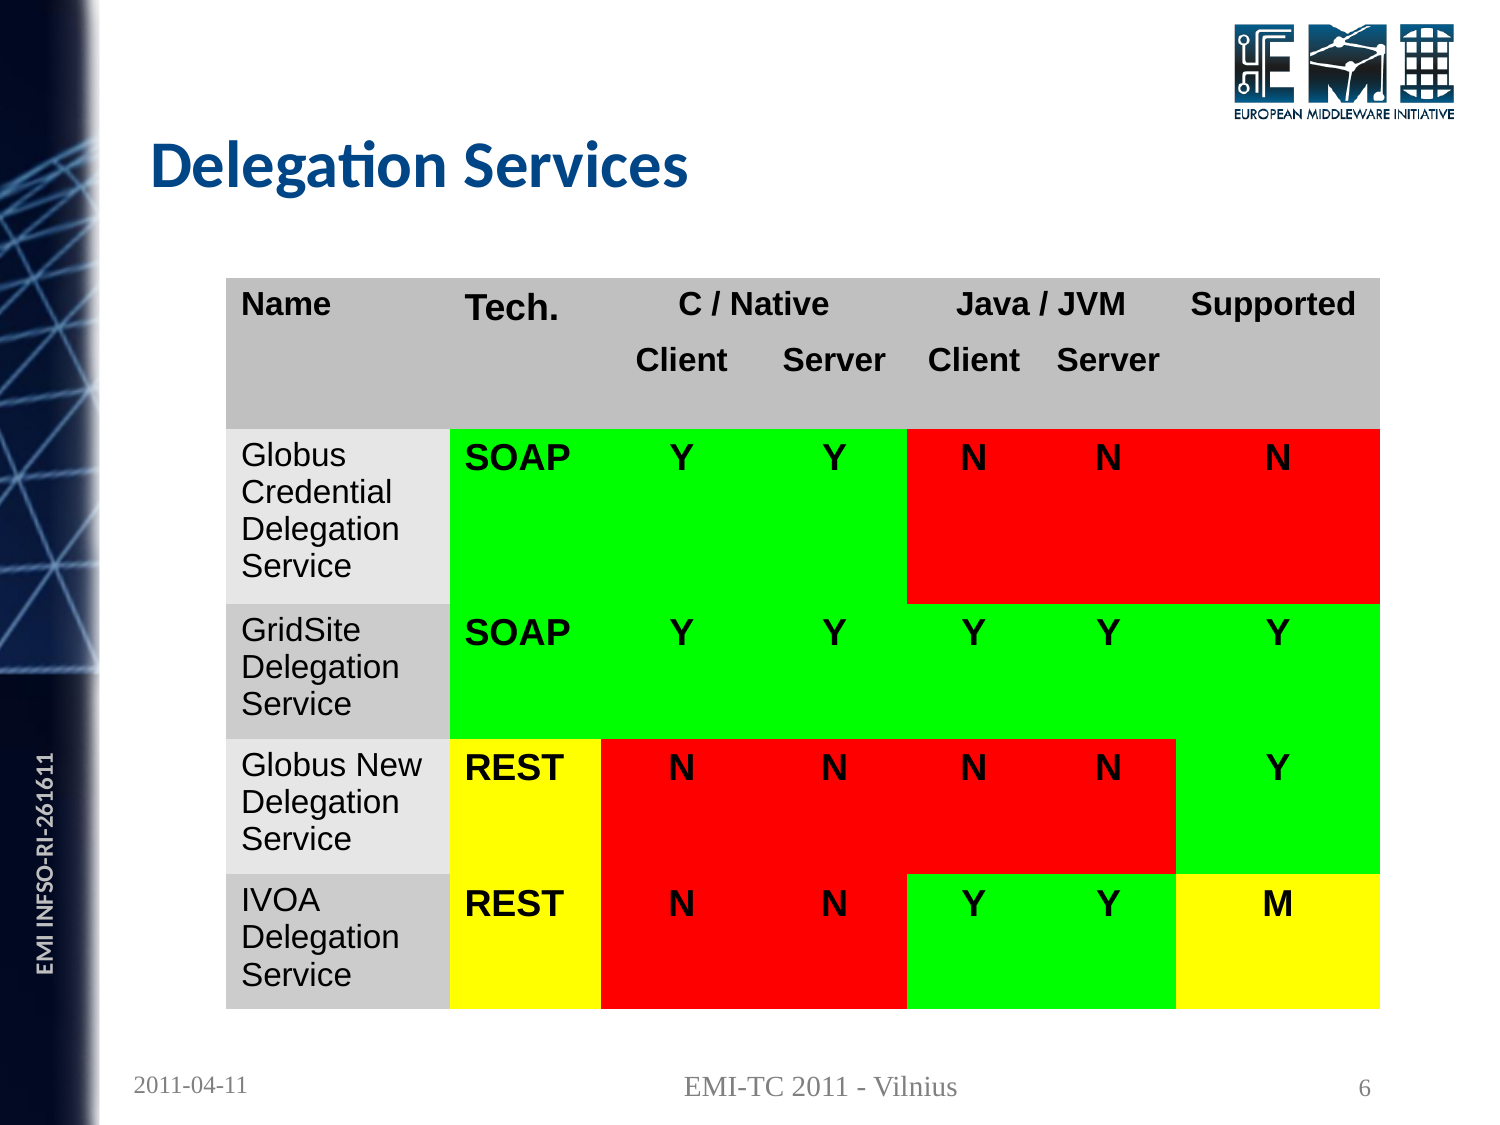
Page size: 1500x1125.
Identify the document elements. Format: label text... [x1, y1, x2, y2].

table_cell N [1176, 429, 1380, 604]
table_cell Y [907, 604, 1041, 739]
picture [0, 0, 111, 1125]
table_cell SOAP [450, 604, 601, 739]
table_cell Server [1041, 334, 1176, 429]
table_header Tech. [450, 278, 601, 429]
table_cell Y [1041, 604, 1176, 739]
table_cell M [1176, 874, 1380, 1009]
table_cell Client [601, 334, 762, 429]
title Delegation Services [150, 115, 1500, 207]
table_cell N [1041, 739, 1176, 874]
table_cell Y [1176, 739, 1380, 874]
table_cell IVOA Delegation Service [226, 874, 450, 1009]
table_cell Y [762, 604, 907, 739]
table_cell N [907, 429, 1041, 604]
table_header C / Native [601, 278, 907, 334]
table_cell Y [601, 429, 762, 604]
table_cell N [907, 739, 1041, 874]
table_cell N [1041, 429, 1176, 604]
table_cell Globus New Delegation Service [226, 739, 450, 874]
table_header Name [226, 278, 450, 429]
table_cell REST [450, 739, 601, 874]
table_cell Y [1041, 874, 1176, 1009]
table_cell REST [450, 874, 601, 1009]
picture [1185, 8, 1500, 115]
table_header Supported [1176, 278, 1380, 429]
table_cell Y [907, 874, 1041, 1009]
table_cell Globus Credential Delegation Service [226, 429, 450, 604]
table_cell SOAP [450, 429, 601, 604]
table_cell GridSite Delegation Service [226, 604, 450, 739]
table_cell N [762, 739, 907, 874]
table_cell Y [762, 429, 907, 604]
table_cell N [601, 874, 762, 1009]
table_cell Y [1176, 604, 1380, 739]
table_cell N [762, 874, 907, 1009]
table_cell Y [601, 604, 762, 739]
table_header Java / JVM [907, 278, 1176, 334]
table_cell N [601, 739, 762, 874]
table_cell Server [762, 334, 907, 429]
table_cell Client [907, 334, 1041, 429]
